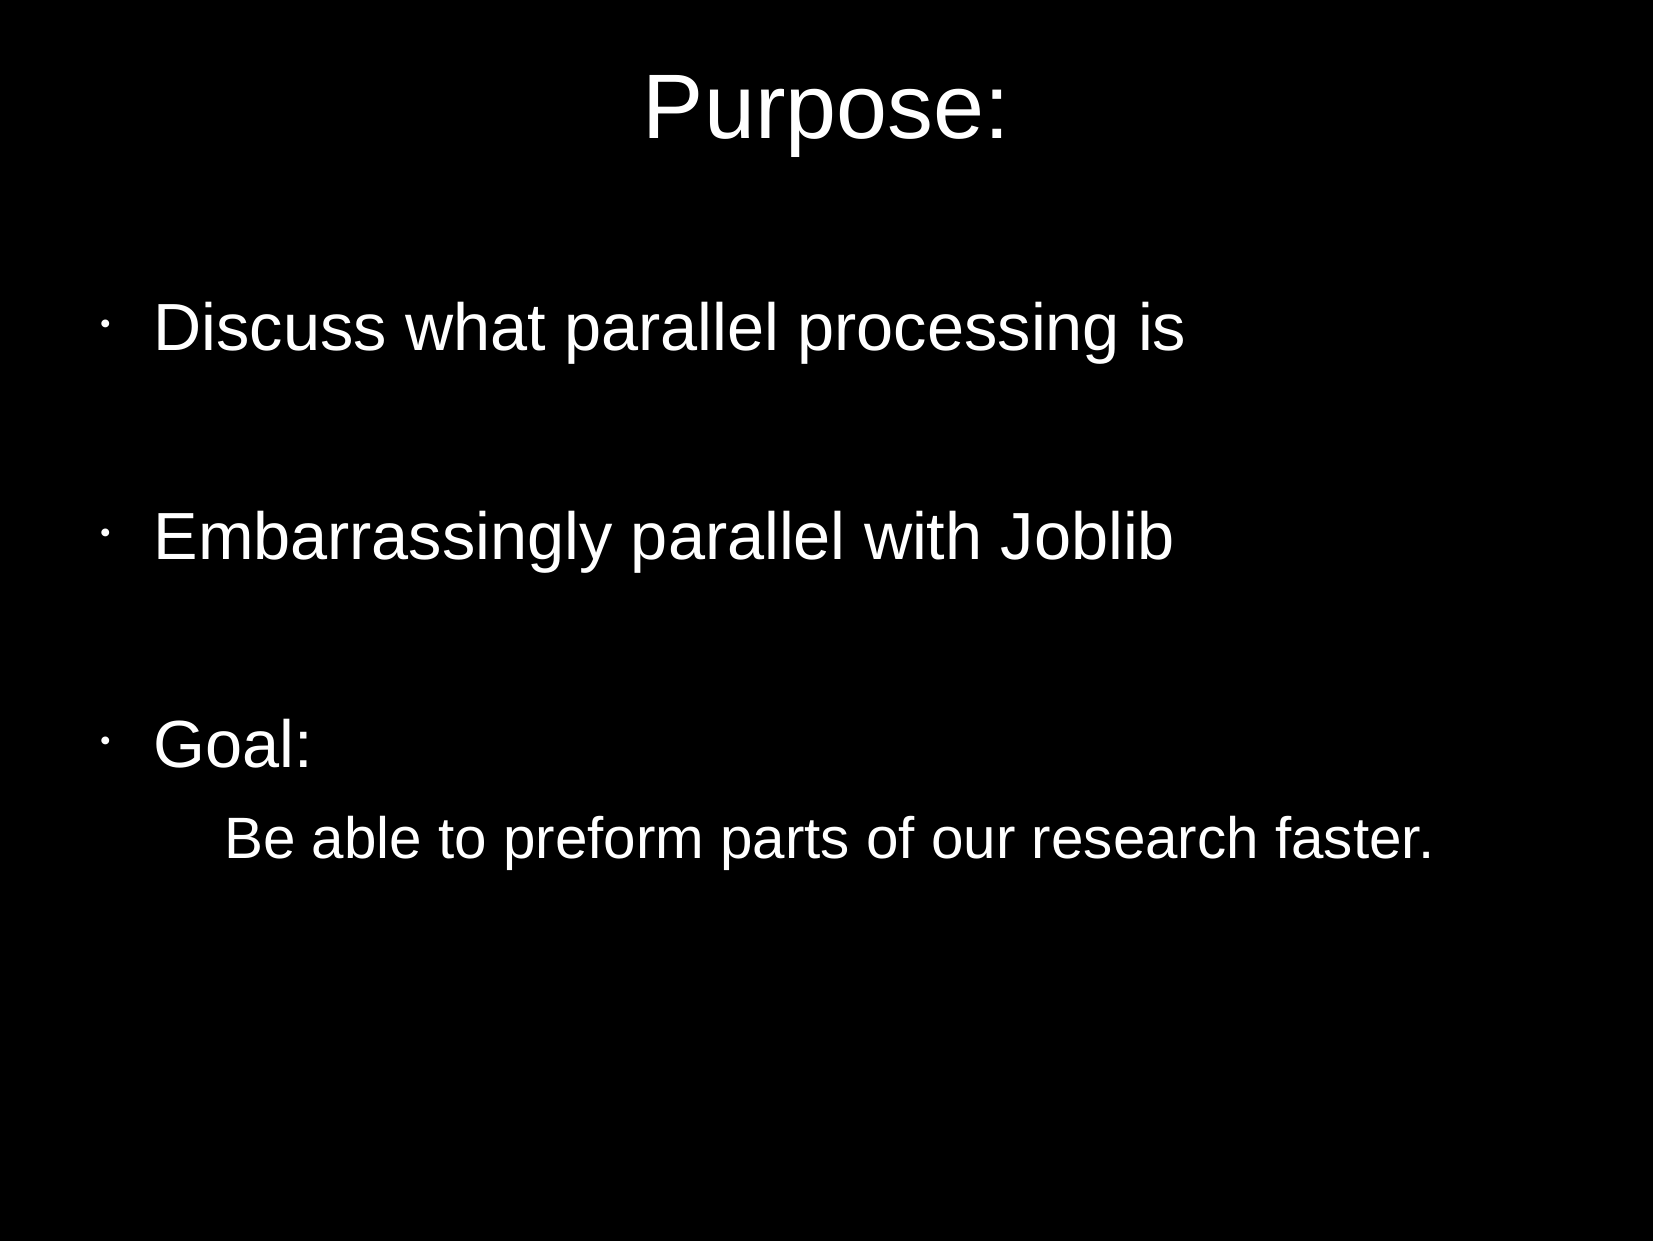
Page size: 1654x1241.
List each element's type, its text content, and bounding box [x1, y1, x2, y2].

list Discuss what parallel processing is Embarrassingly parallel with Joblib Goal: Be able to preform parts of our research faster. [82, 290, 1571, 1010]
title Purpose: [82, 49, 1571, 166]
